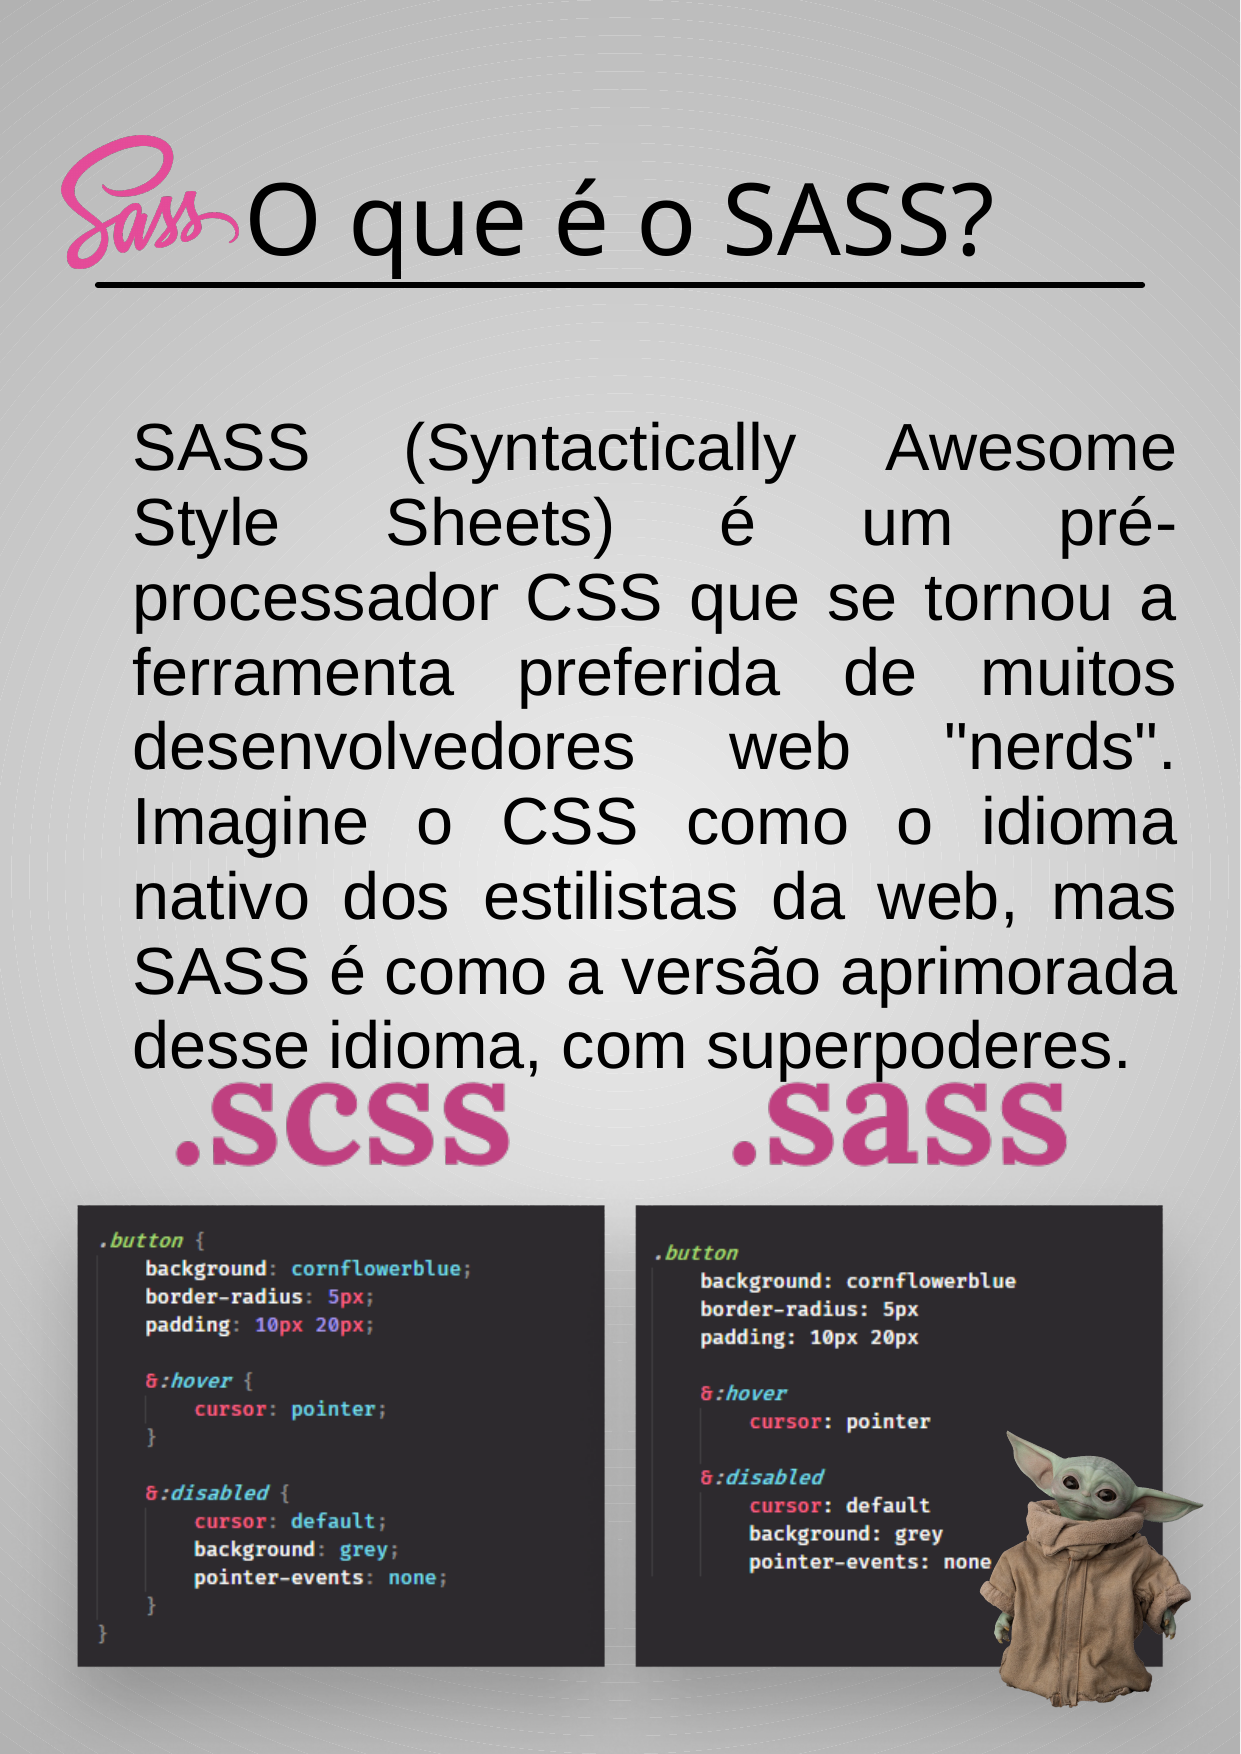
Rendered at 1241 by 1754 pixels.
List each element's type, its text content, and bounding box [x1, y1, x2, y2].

list SASS (Syntactically Awesome Style Sheets) é um pré-processador CSS que se tornou a ferramenta preferida de muitos desenvolvedores web "nerds". Imagine o CSS como o idioma nativo dos estilistas da web, mas SASS é como a versão aprimorada desse idioma, com superpoderes. [61, 410, 1178, 1006]
picture [0, 1006, 1241, 1754]
title O que é o SASS? [61, 25, 1178, 408]
picture [61, 135, 239, 269]
